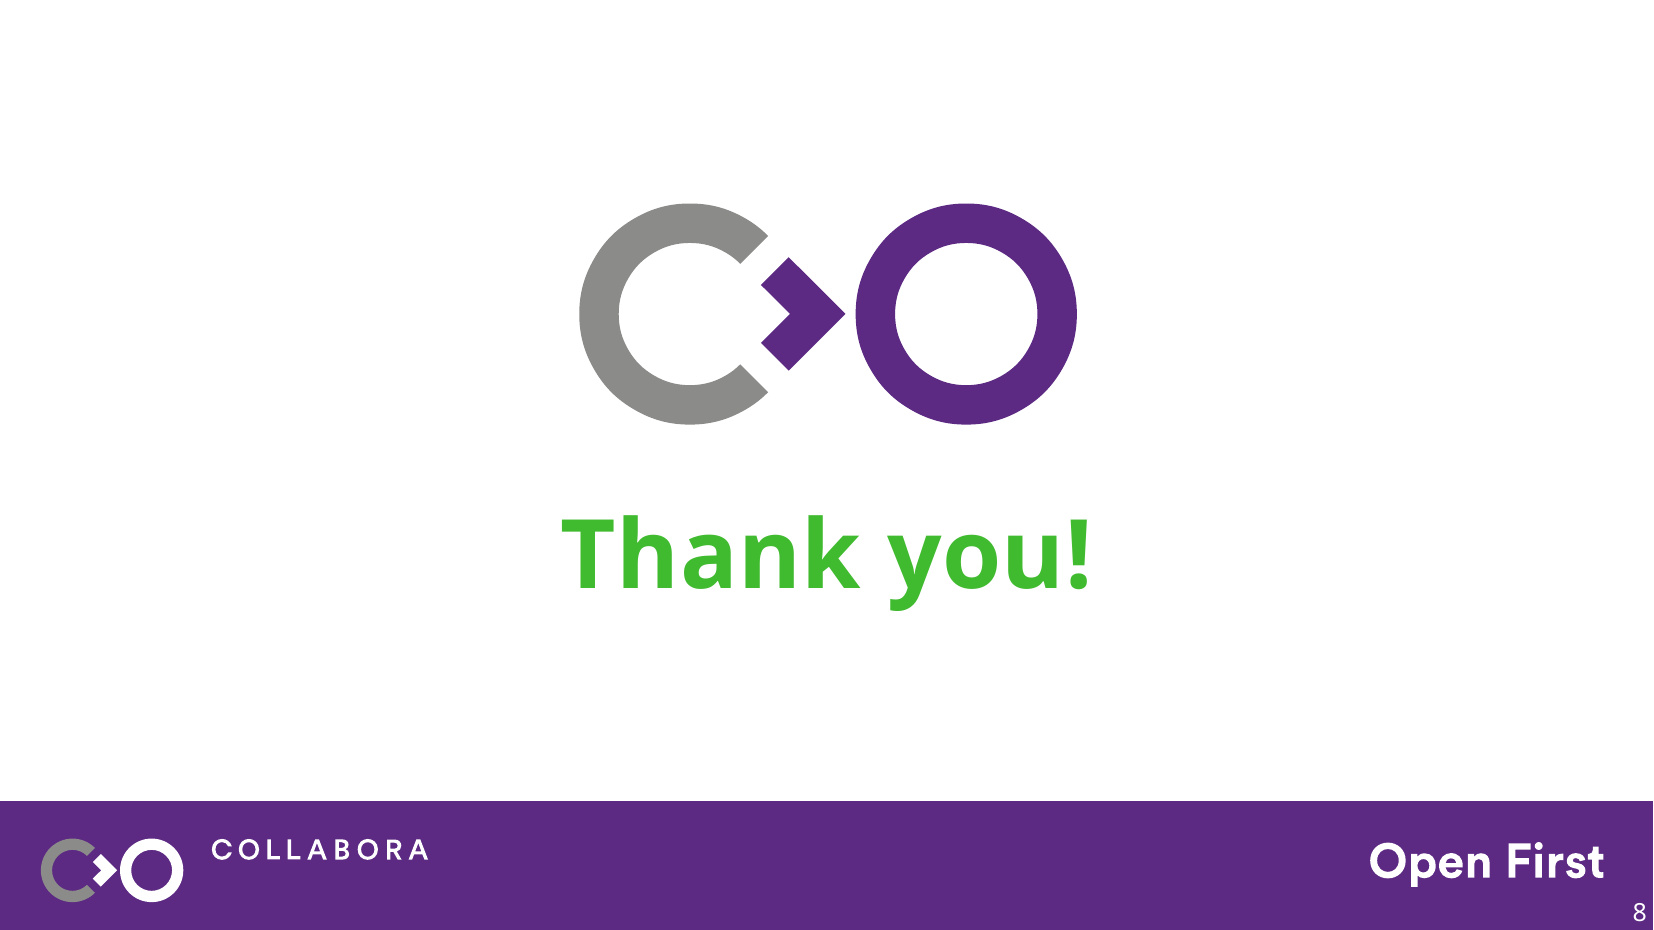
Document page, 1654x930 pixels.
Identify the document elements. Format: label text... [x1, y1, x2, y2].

text_box [579, 203, 769, 425]
text_box [760, 257, 846, 371]
title Thank you! [41, 495, 1614, 609]
text_box [855, 203, 1077, 425]
